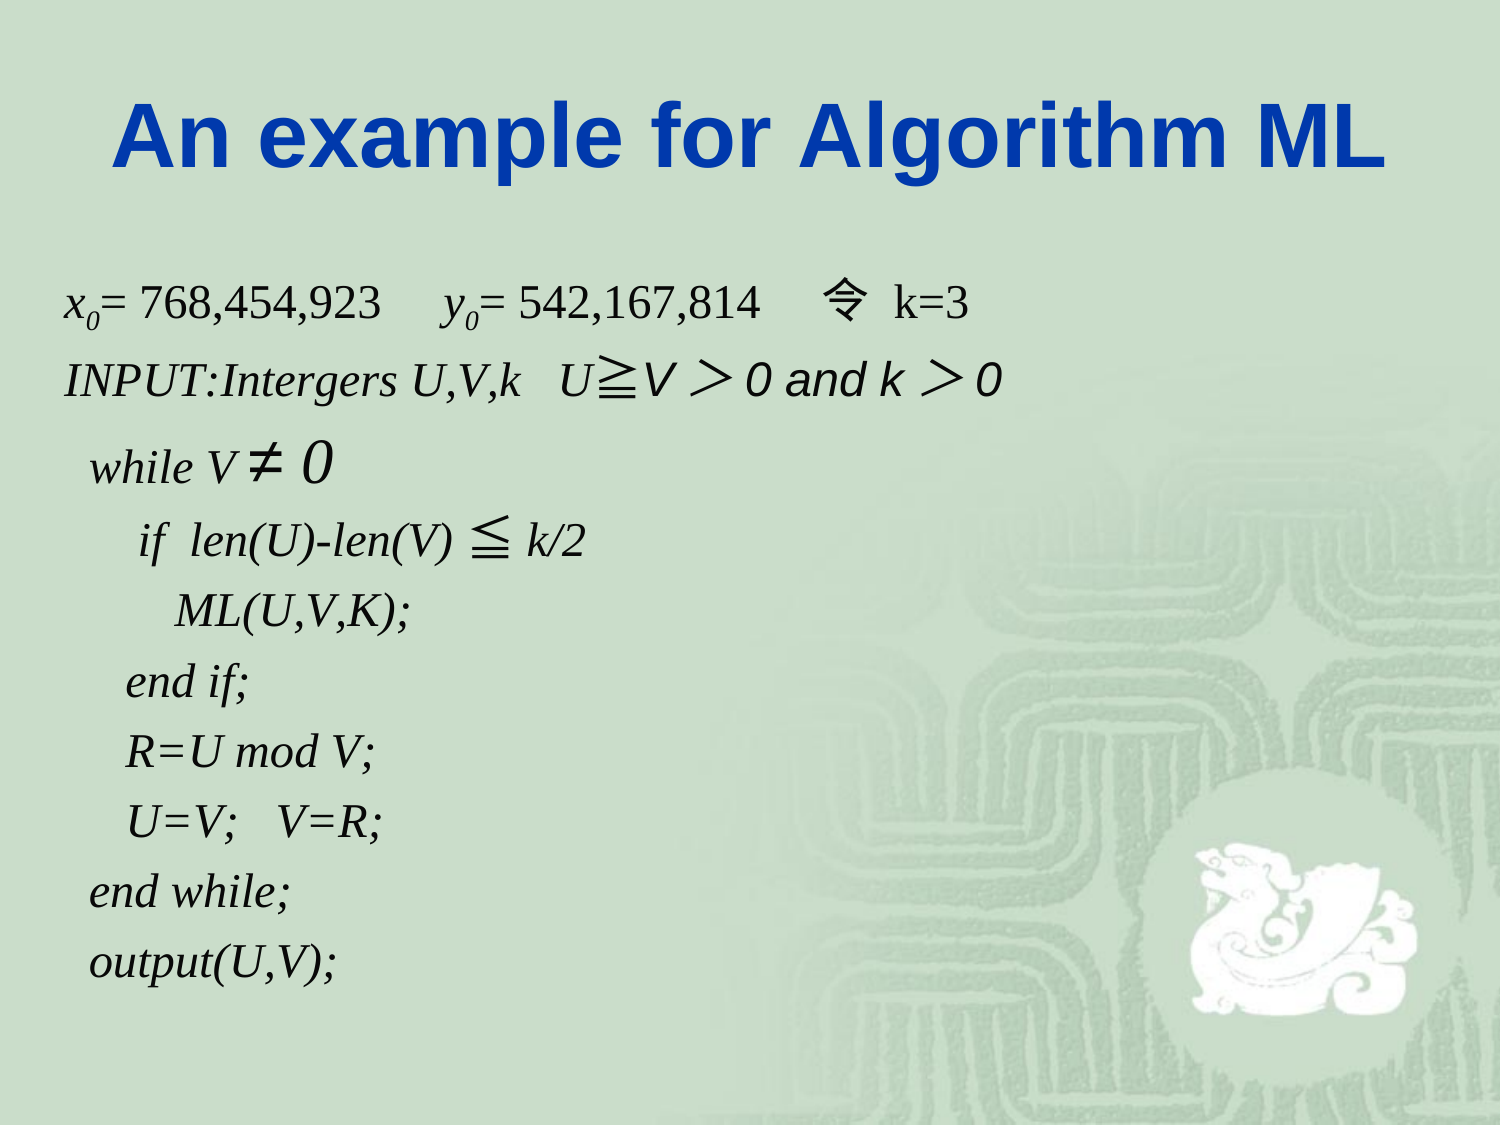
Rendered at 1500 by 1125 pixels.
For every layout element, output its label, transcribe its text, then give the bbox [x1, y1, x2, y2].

picture [0, 0, 1500, 1125]
list x0= 768,454,923 y0= 542,167,814 令 k=3 INPUT:Intergers U,V,k U≧V＞0 and k＞0 while V ≠ 0 if len(U)-len(V) ≦ k/2 ML(U,V,K); end if; R=U mod V; U=V; V=R; end while; output(U,V); [49, 262, 1451, 1001]
title An example for Algorithm ML [49, 37, 1451, 225]
